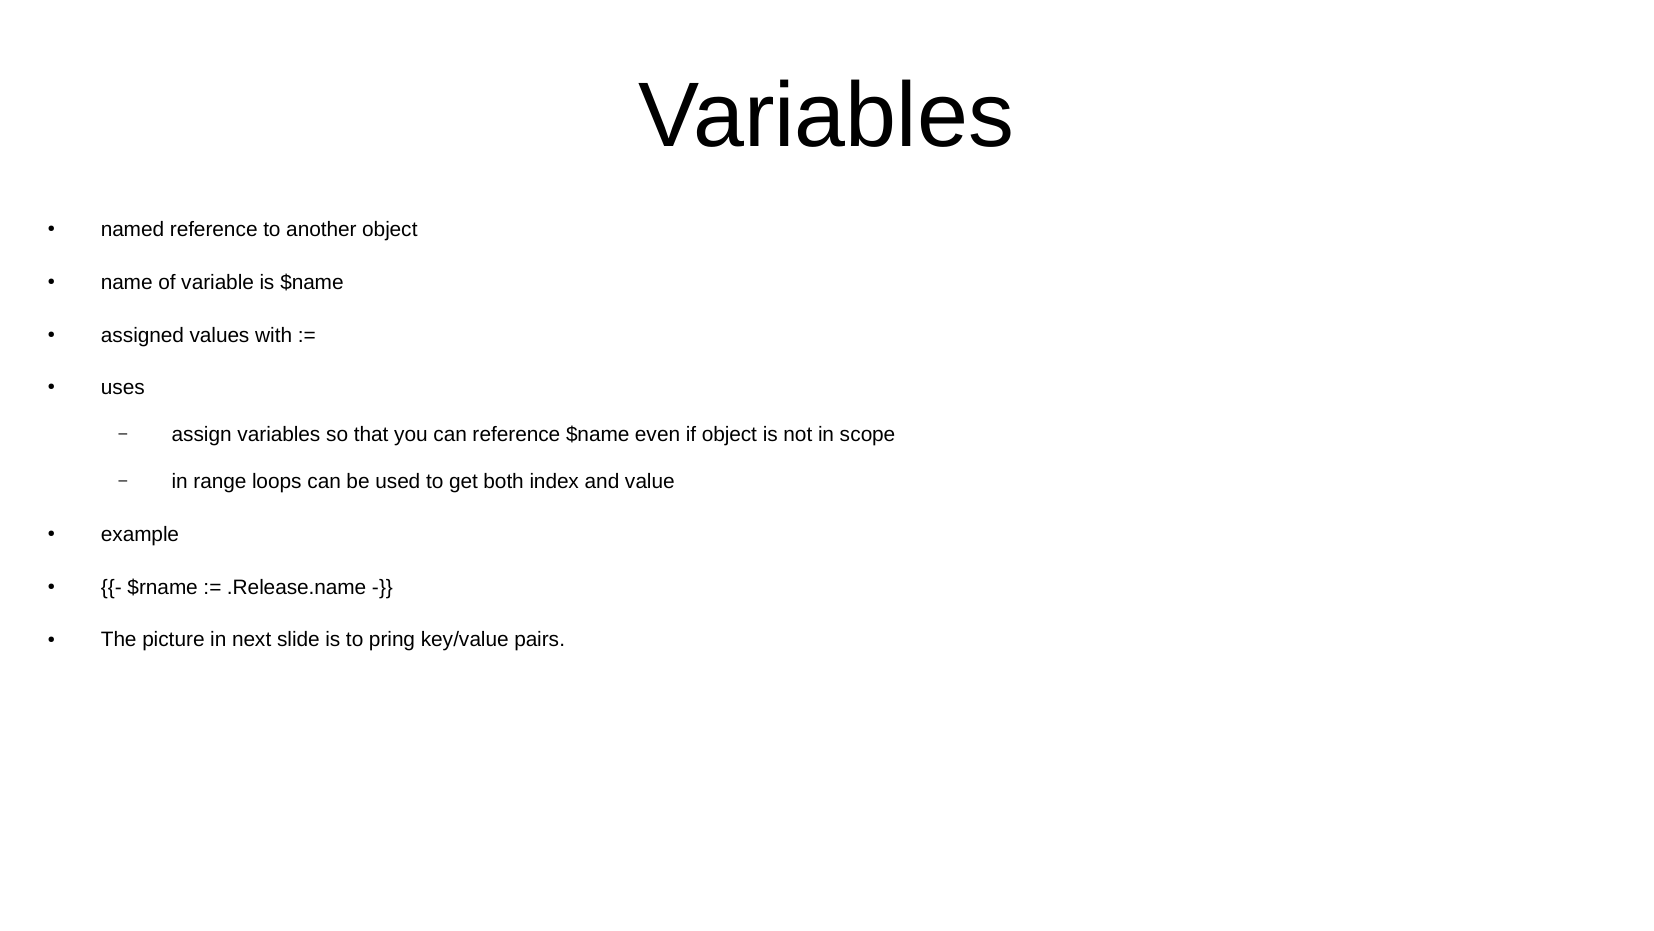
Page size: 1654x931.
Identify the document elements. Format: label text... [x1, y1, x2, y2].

title Variables [82, 37, 1571, 193]
list named reference to another object name of variable is $name assigned values with := uses assign variables so that you can reference $name even if object is not in scope in range loops can be used to get both index and value example {{- $rname := .Release.name -}} The picture in next slide is to pring key/value pairs. [30, 217, 1571, 886]
